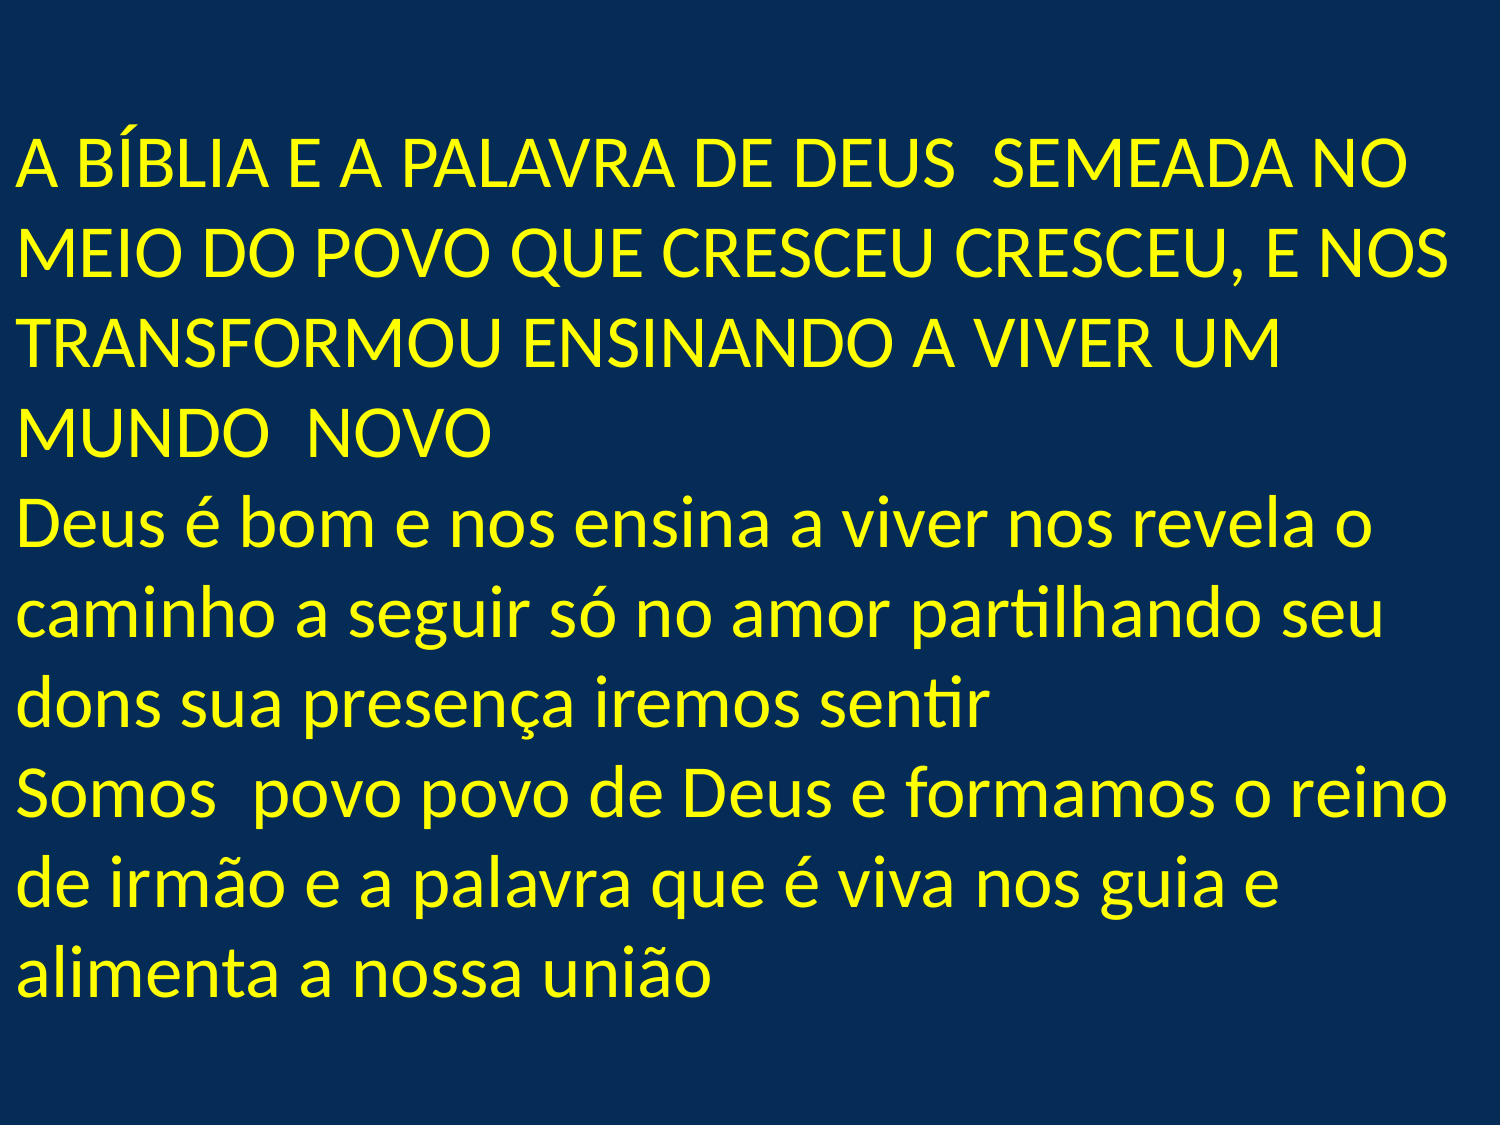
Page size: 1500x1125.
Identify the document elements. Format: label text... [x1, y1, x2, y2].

title A BÍBLIA E A PALAVRA DE DEUS SEMEADA NO MEIO DO POVO QUE CRESCEU CRESCEU, E NOS TRANSFORMOU ENSINANDO A VIVER UM MUNDO NOVO Deus é bom e nos ensina a viver nos revela o caminho a seguir só no amor partilhando seu dons sua presença iremos sentir Somos povo povo de Deus e formamos o reino de irmão e a palavra que é viva nos guia e alimenta a nossa união [0, 0, 1500, 1125]
